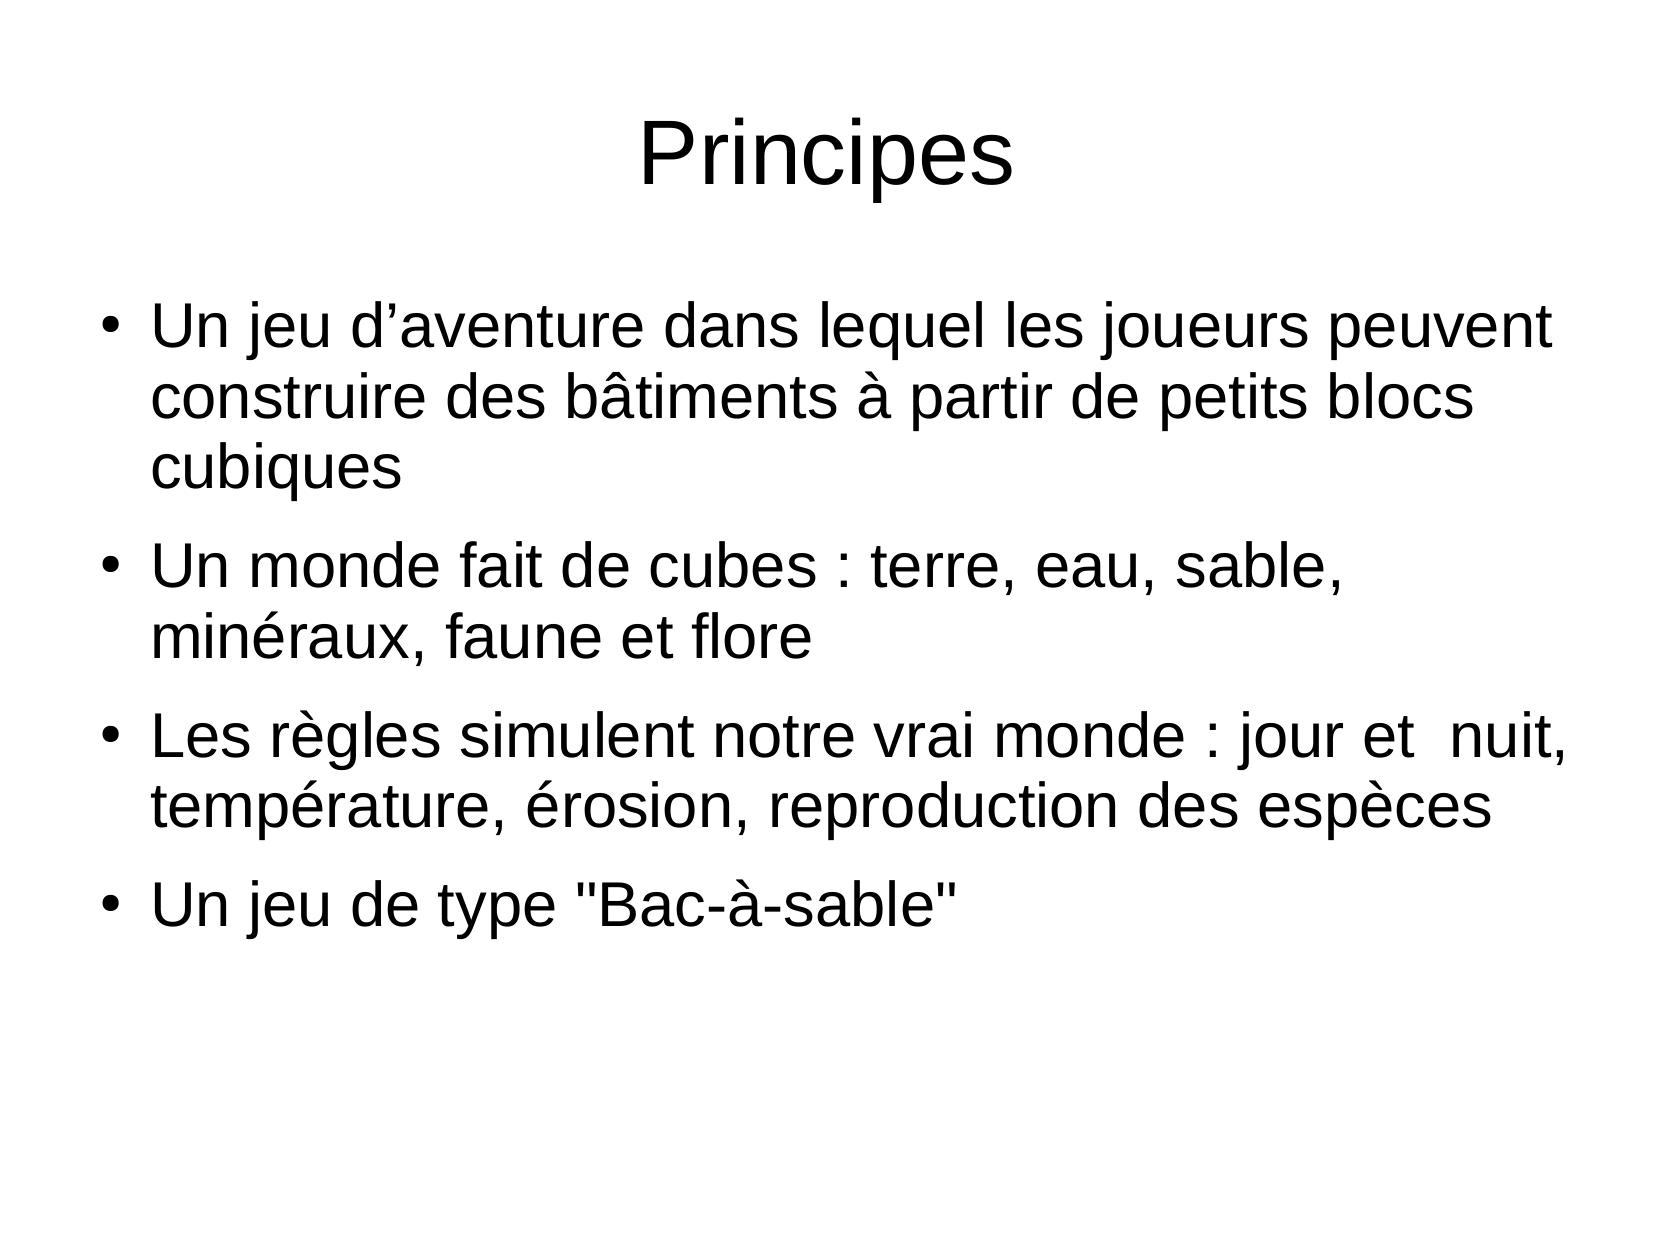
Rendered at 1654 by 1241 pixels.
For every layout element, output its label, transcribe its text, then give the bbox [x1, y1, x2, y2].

list Un jeu d’aventure dans lequel les joueurs peuvent construire des bâtiments à partir de petits blocs cubiques Un monde fait de cubes : terre, eau, sable, minéraux, faune et flore Les règles simulent notre vrai monde : jour et nuit, température, érosion, reproduction des espèces Un jeu de type "Bac-à-sable" [82, 290, 1571, 1010]
title Principes [82, 49, 1571, 257]
